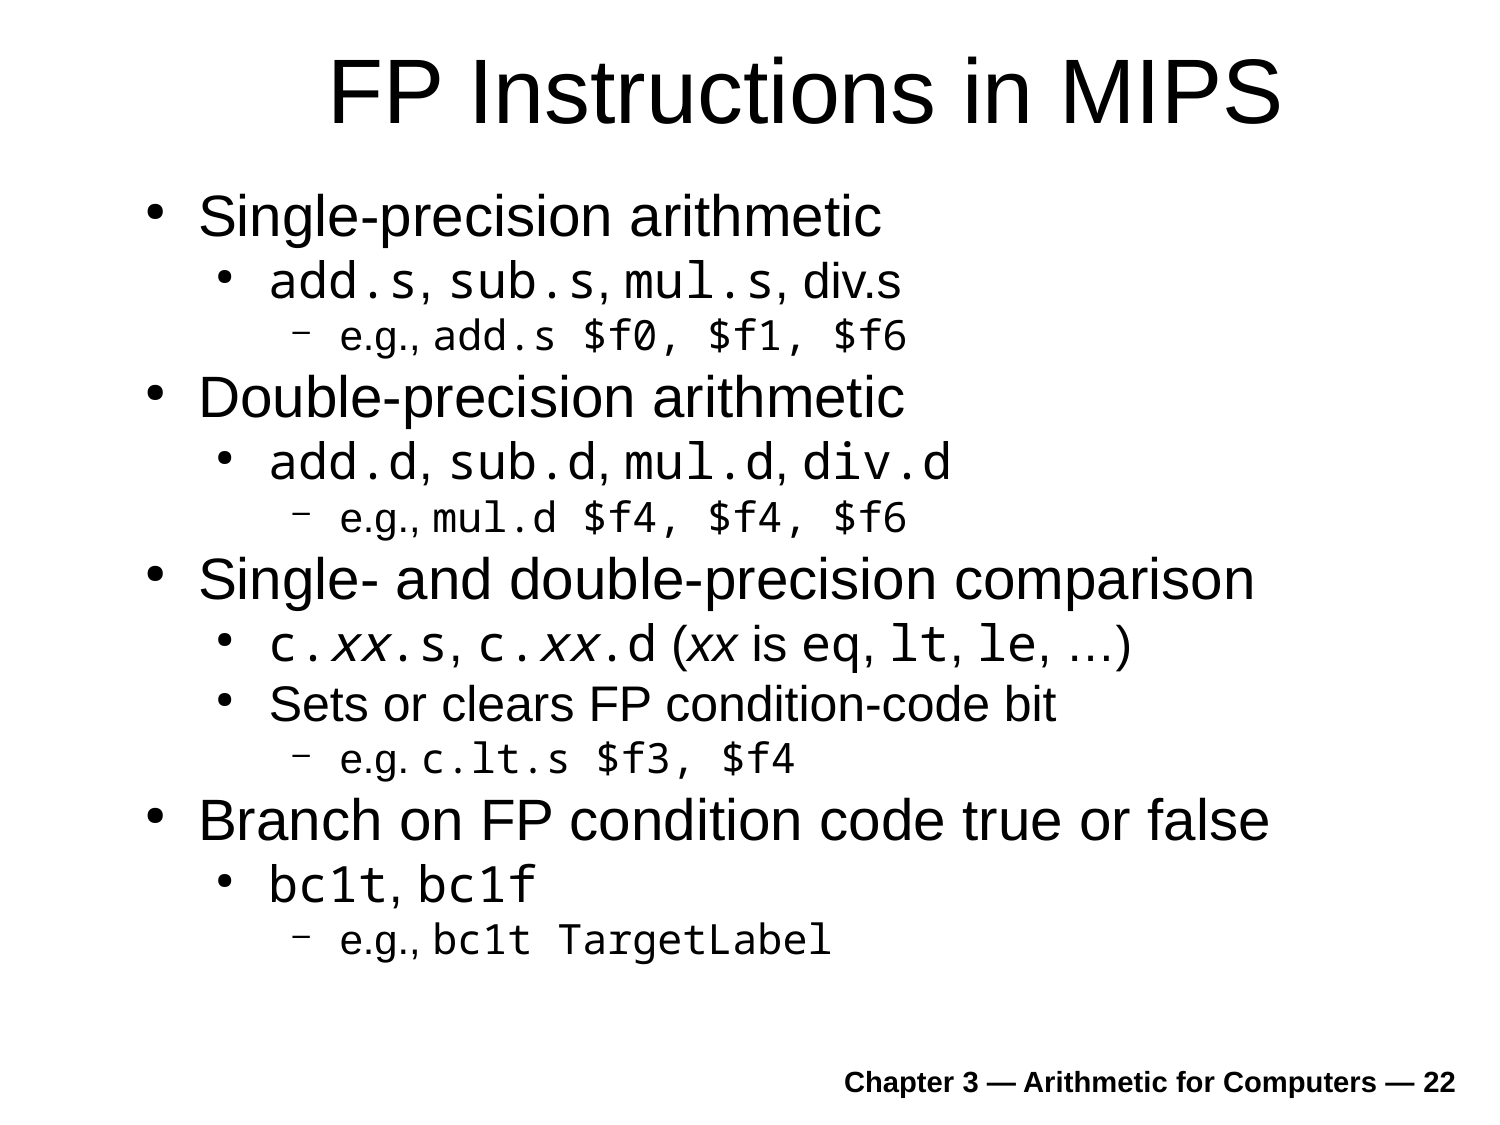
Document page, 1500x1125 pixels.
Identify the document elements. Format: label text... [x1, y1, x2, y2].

text_box Chapter 3 — Arithmetic for Computers — <number> [277, 1046, 1471, 1106]
title FP Instructions in MIPS [112, 23, 1468, 149]
list Single-precision arithmetic add.s, sub.s, mul.s, div.s e.g., add.s $f0, $f1, $f6 Double-precision arithmetic add.d, sub.d, mul.d, div.d e.g., mul.d $f4, $f4, $f6 Single- and double-precision comparison c.xx.s, c.xx.d (xx is eq, lt, le, …) Sets or clears FP condition-code bit e.g. c.lt.s $f3, $f4 Branch on FP condition code true or false bc1t, bc1f e.g., bc1t TargetLabel [112, 184, 1469, 1024]
